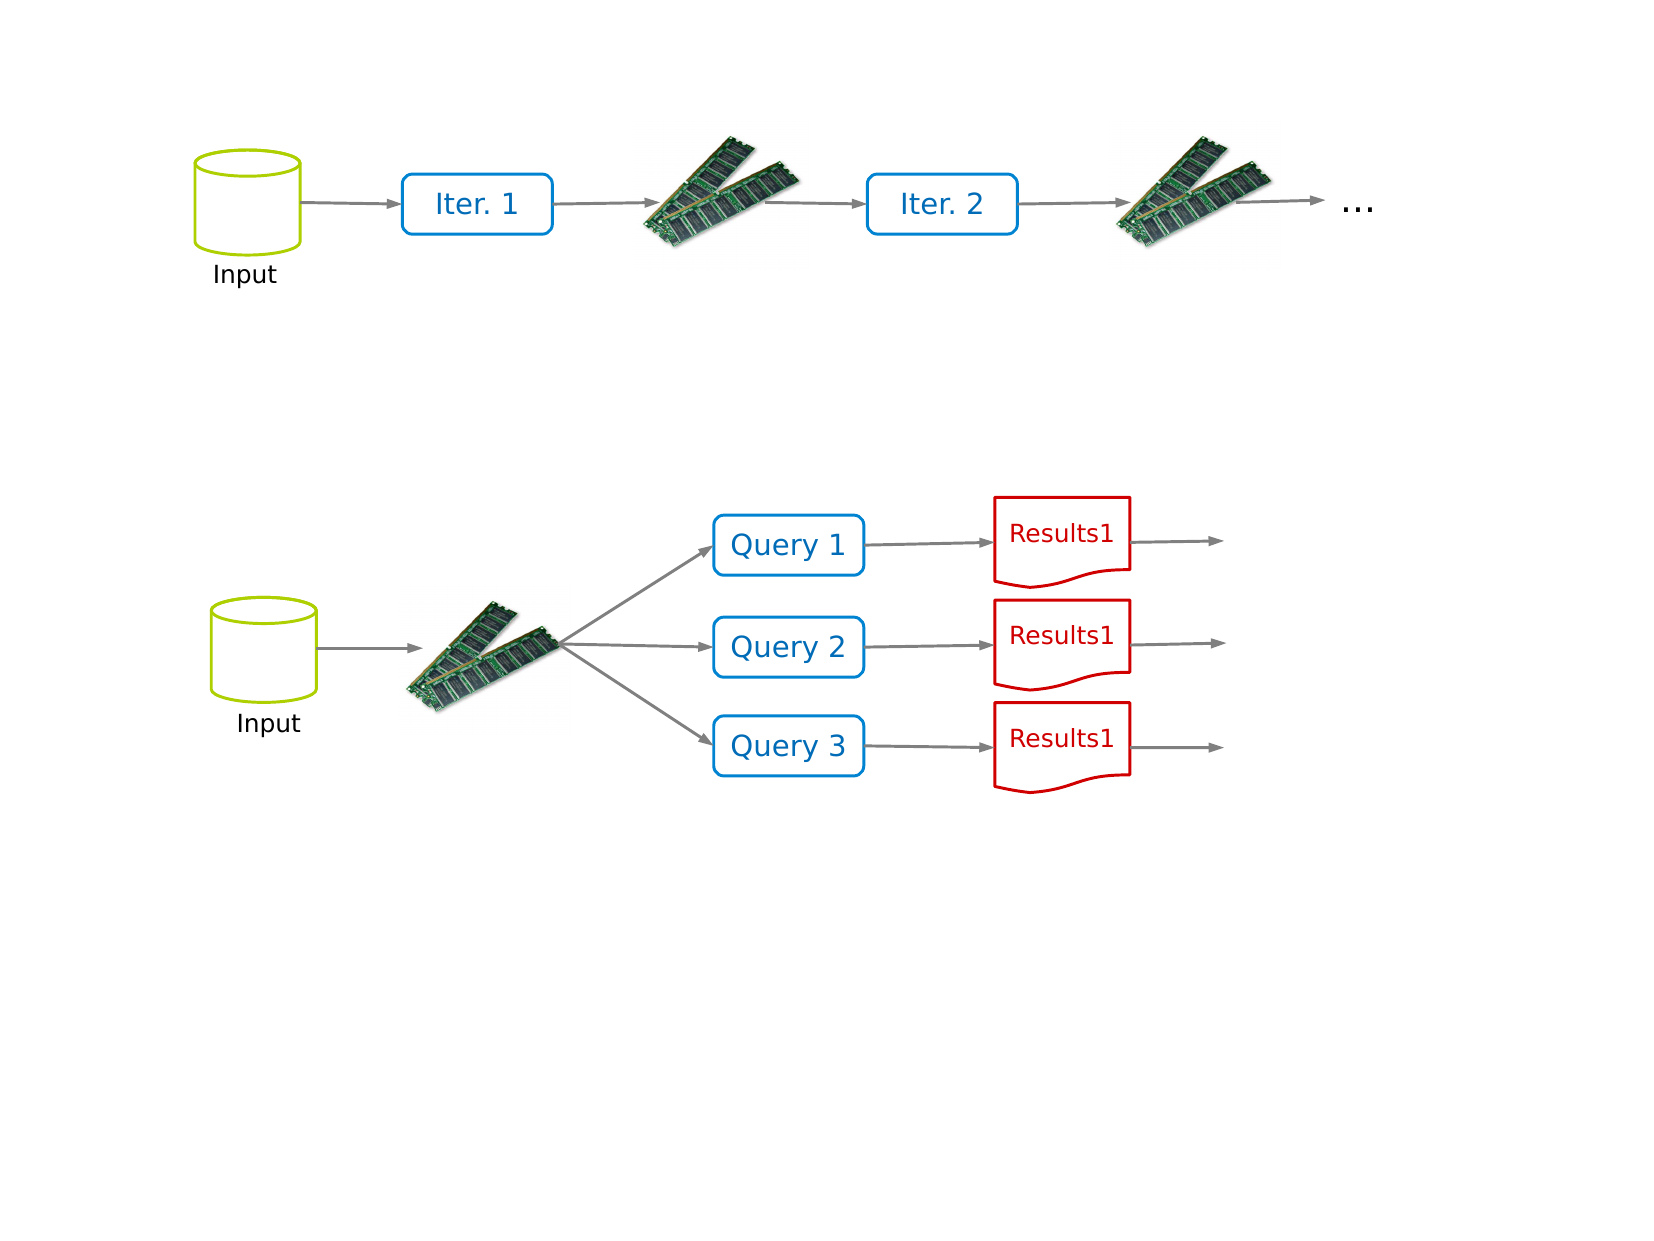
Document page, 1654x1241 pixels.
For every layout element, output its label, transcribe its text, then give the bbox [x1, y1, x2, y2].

text_box Iter. 2 [867, 174, 1018, 235]
text_box Results1 [994, 702, 1130, 793]
text_box Results1 [994, 600, 1130, 691]
picture [398, 584, 571, 736]
picture [1108, 119, 1281, 271]
text_box Query 3 [713, 715, 864, 776]
text_box ... [1325, 170, 1461, 230]
picture [635, 119, 809, 271]
text_box Iter. 1 [402, 174, 553, 235]
text_box Query 1 [713, 515, 864, 576]
text_box Input [198, 252, 293, 297]
text_box Input [221, 701, 316, 746]
text_box Results1 [994, 497, 1130, 588]
text_box Query 2 [713, 617, 864, 678]
